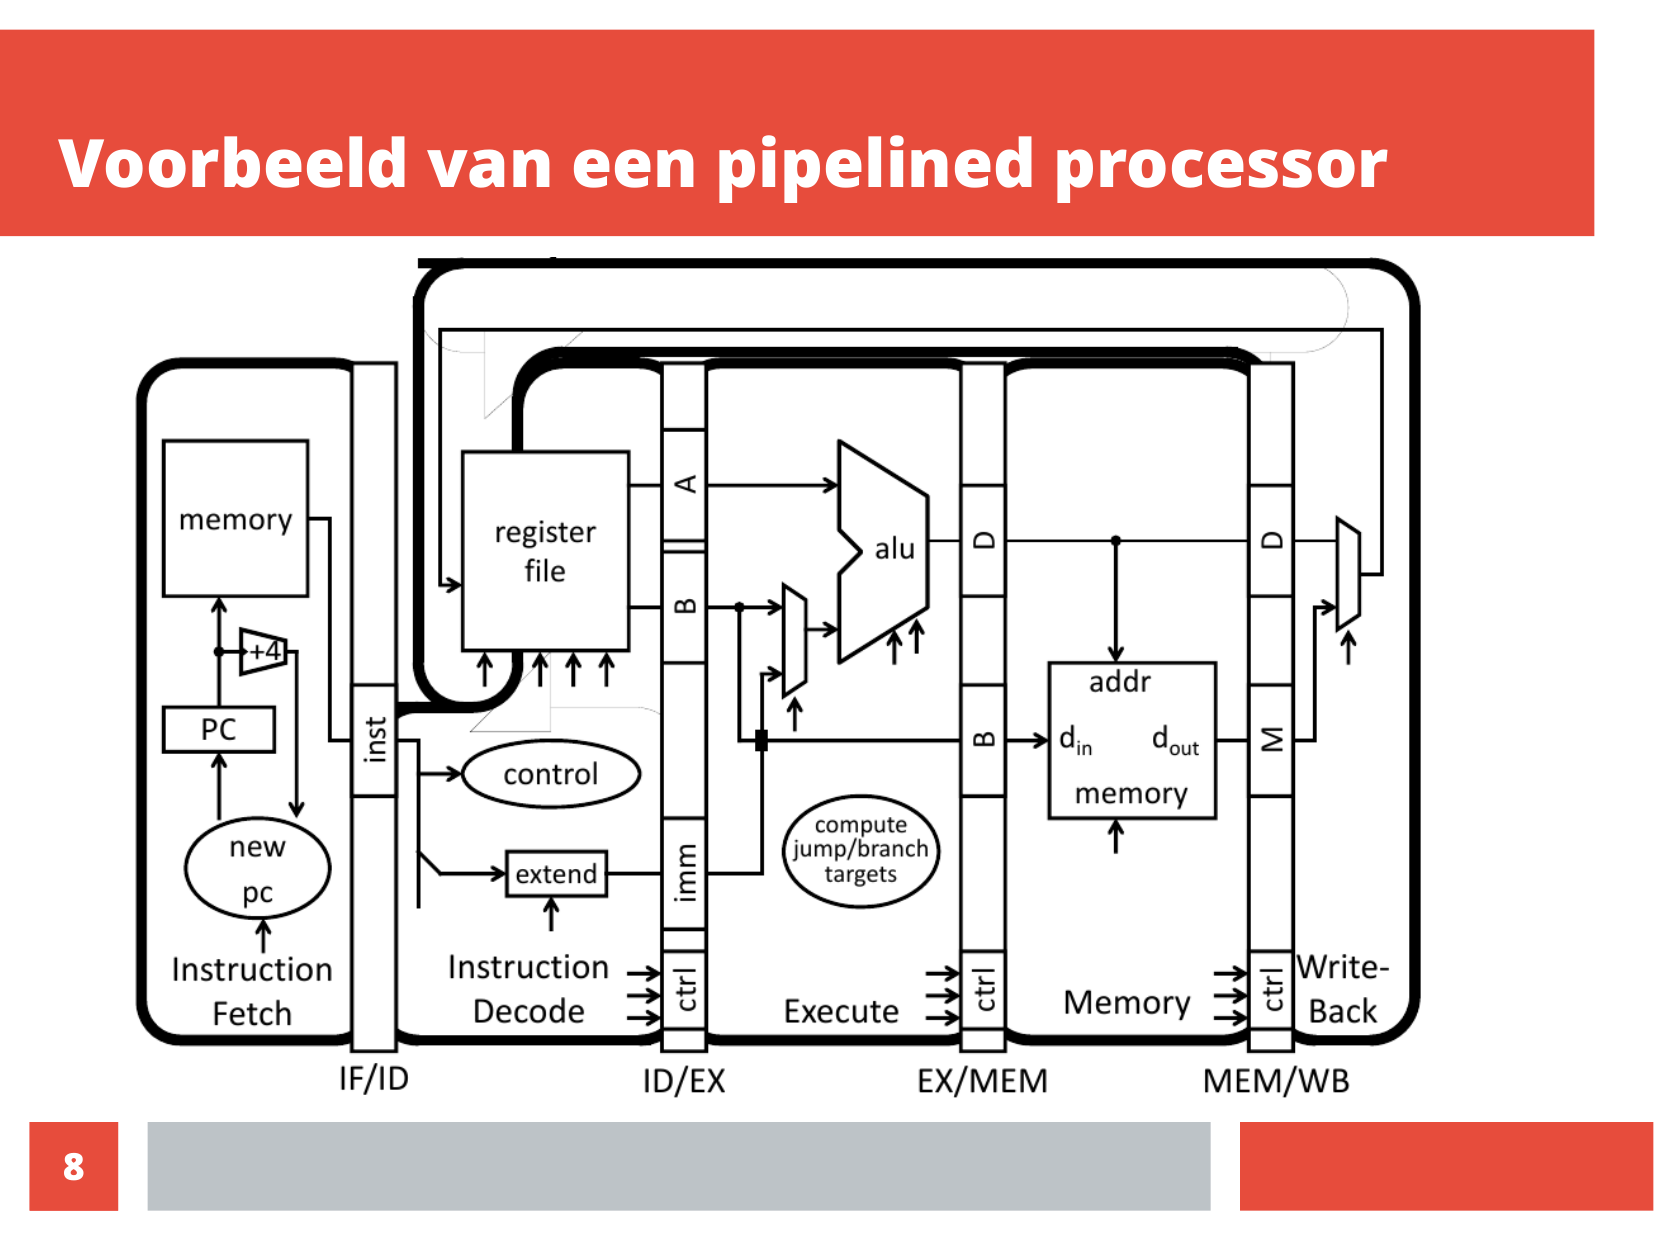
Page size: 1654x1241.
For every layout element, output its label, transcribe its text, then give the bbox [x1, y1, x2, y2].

title Voorbeeld van een pipelined processor [59, 59, 1595, 207]
picture [124, 257, 1436, 1100]
